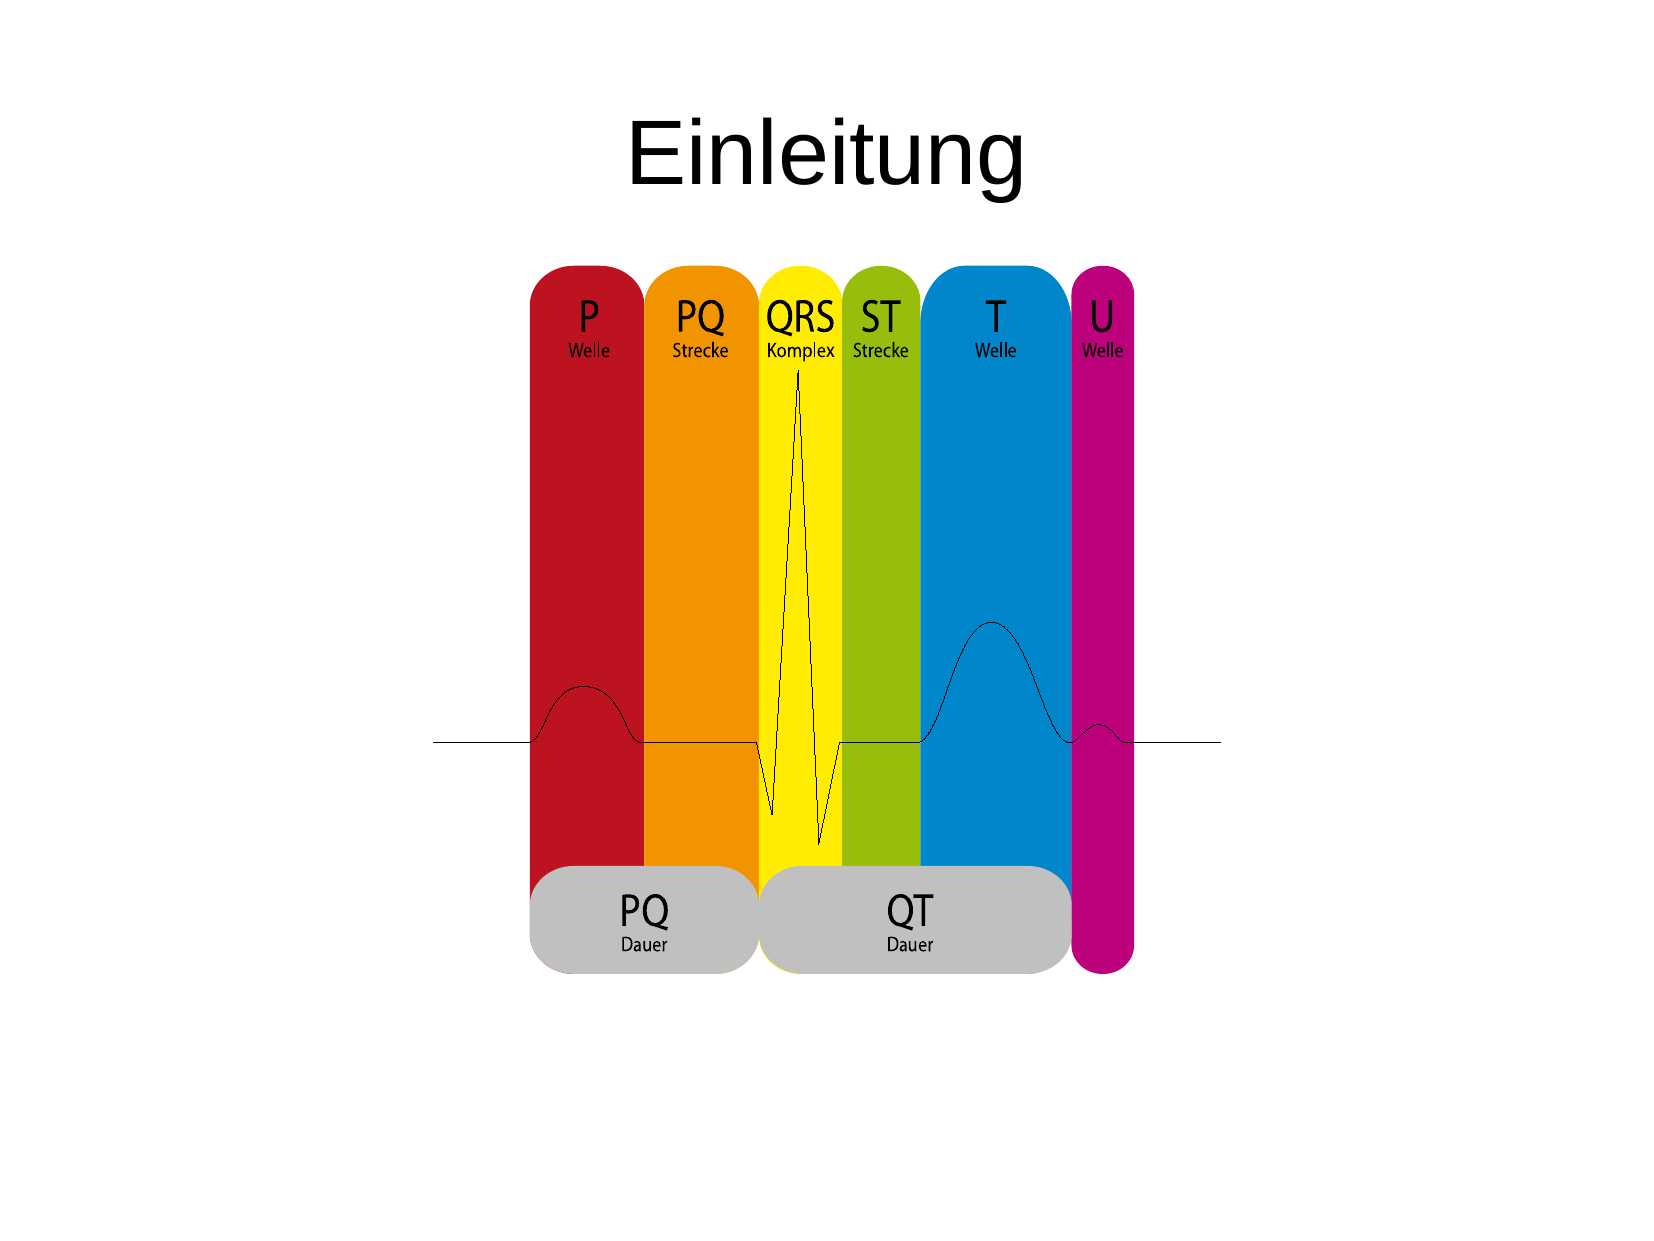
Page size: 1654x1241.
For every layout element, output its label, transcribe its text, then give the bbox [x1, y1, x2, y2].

title Einleitung [82, 56, 1571, 250]
text_box [529, 265, 1135, 974]
